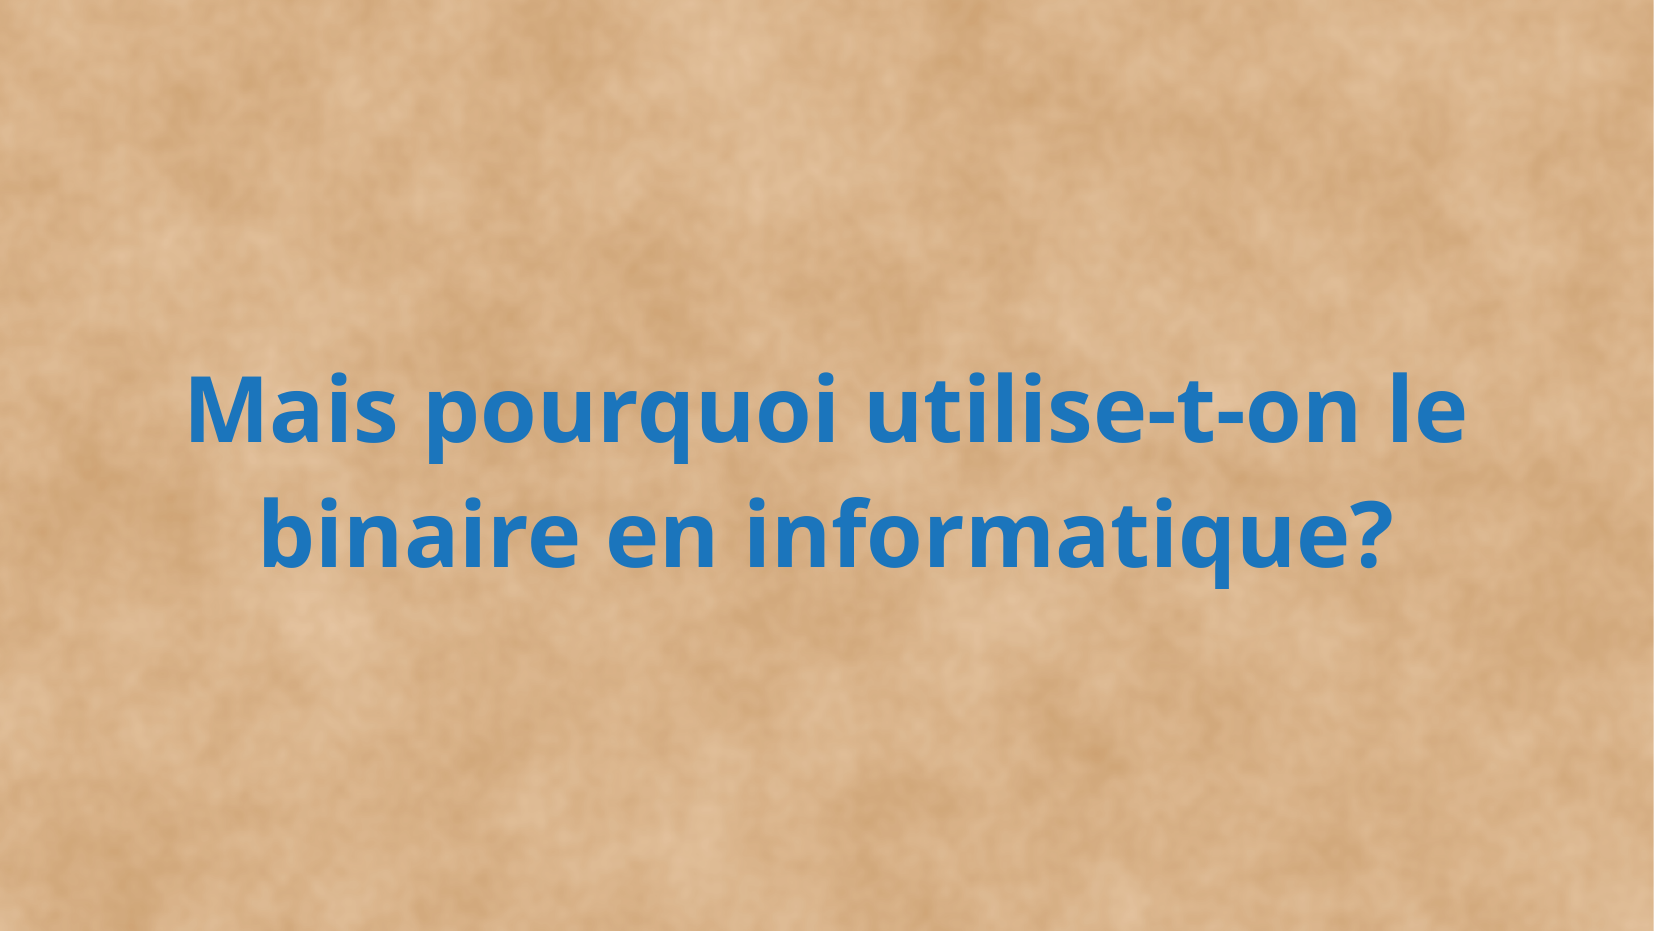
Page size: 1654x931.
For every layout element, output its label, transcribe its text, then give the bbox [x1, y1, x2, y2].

picture [0, 0, 1654, 931]
title Mais pourquoi utilise-t-on le binaire en informatique? [82, 368, 1571, 570]
